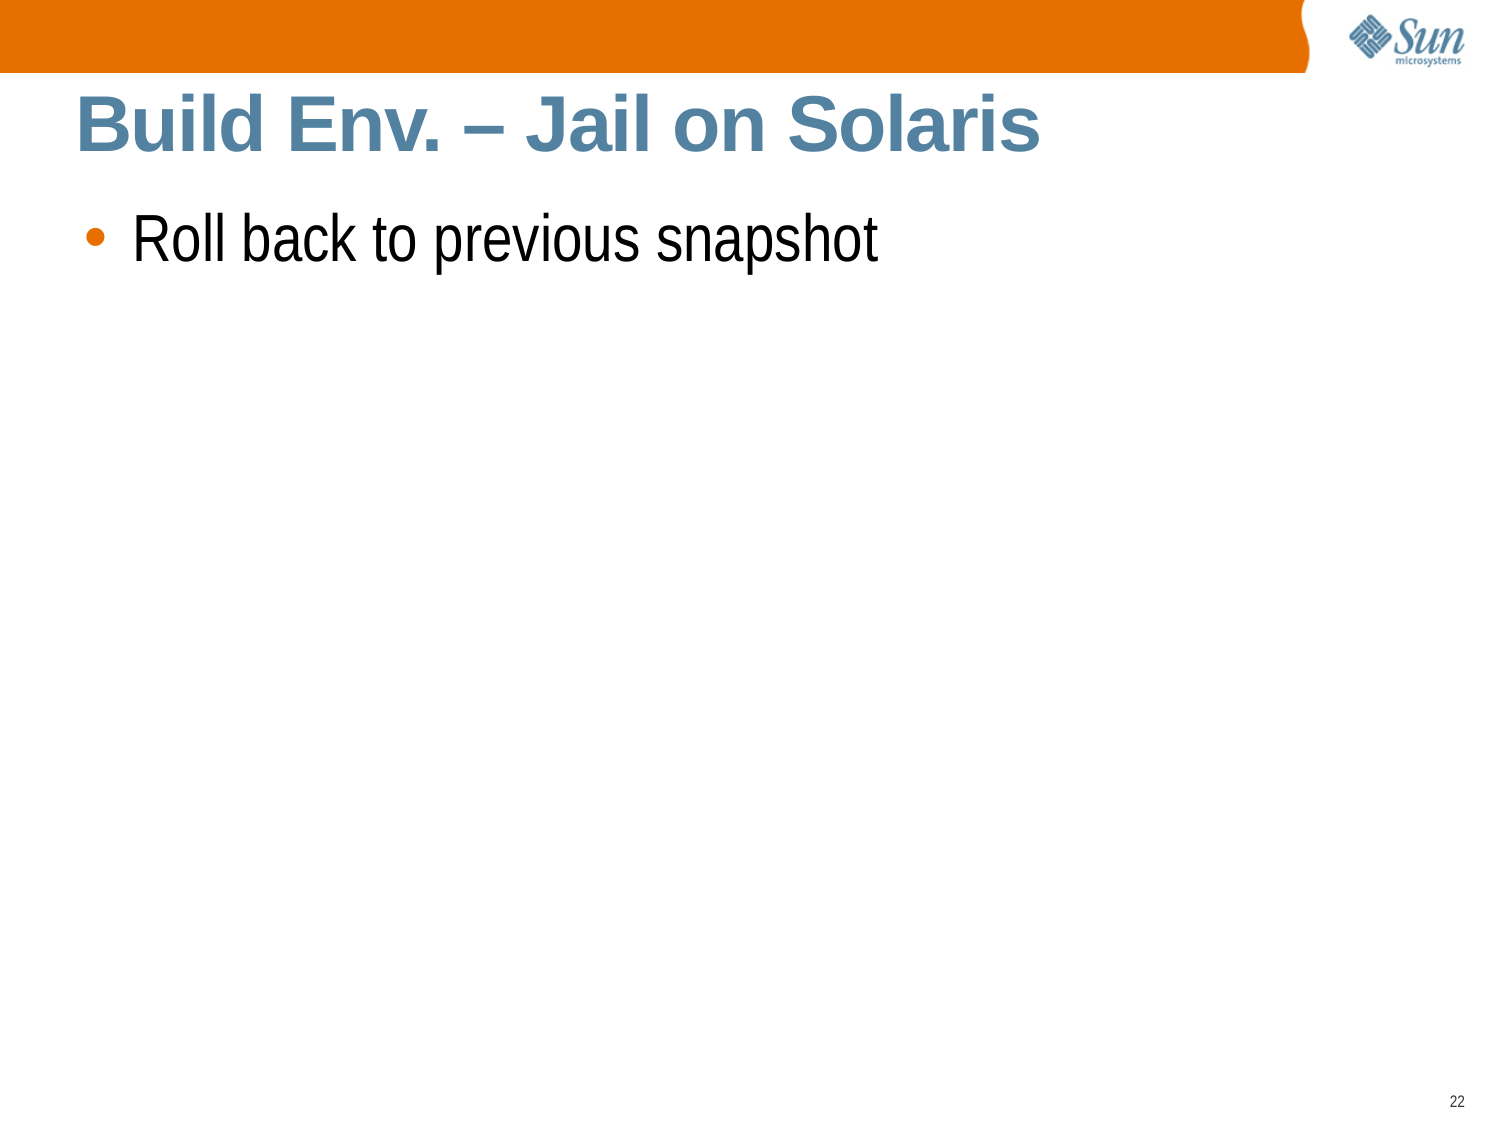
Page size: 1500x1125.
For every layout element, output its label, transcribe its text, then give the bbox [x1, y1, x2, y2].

title Build Env. – Jail on Solaris [75, 87, 1486, 192]
picture [0, 0, 1500, 73]
list Roll back to previous snapshot [64, 209, 1121, 485]
